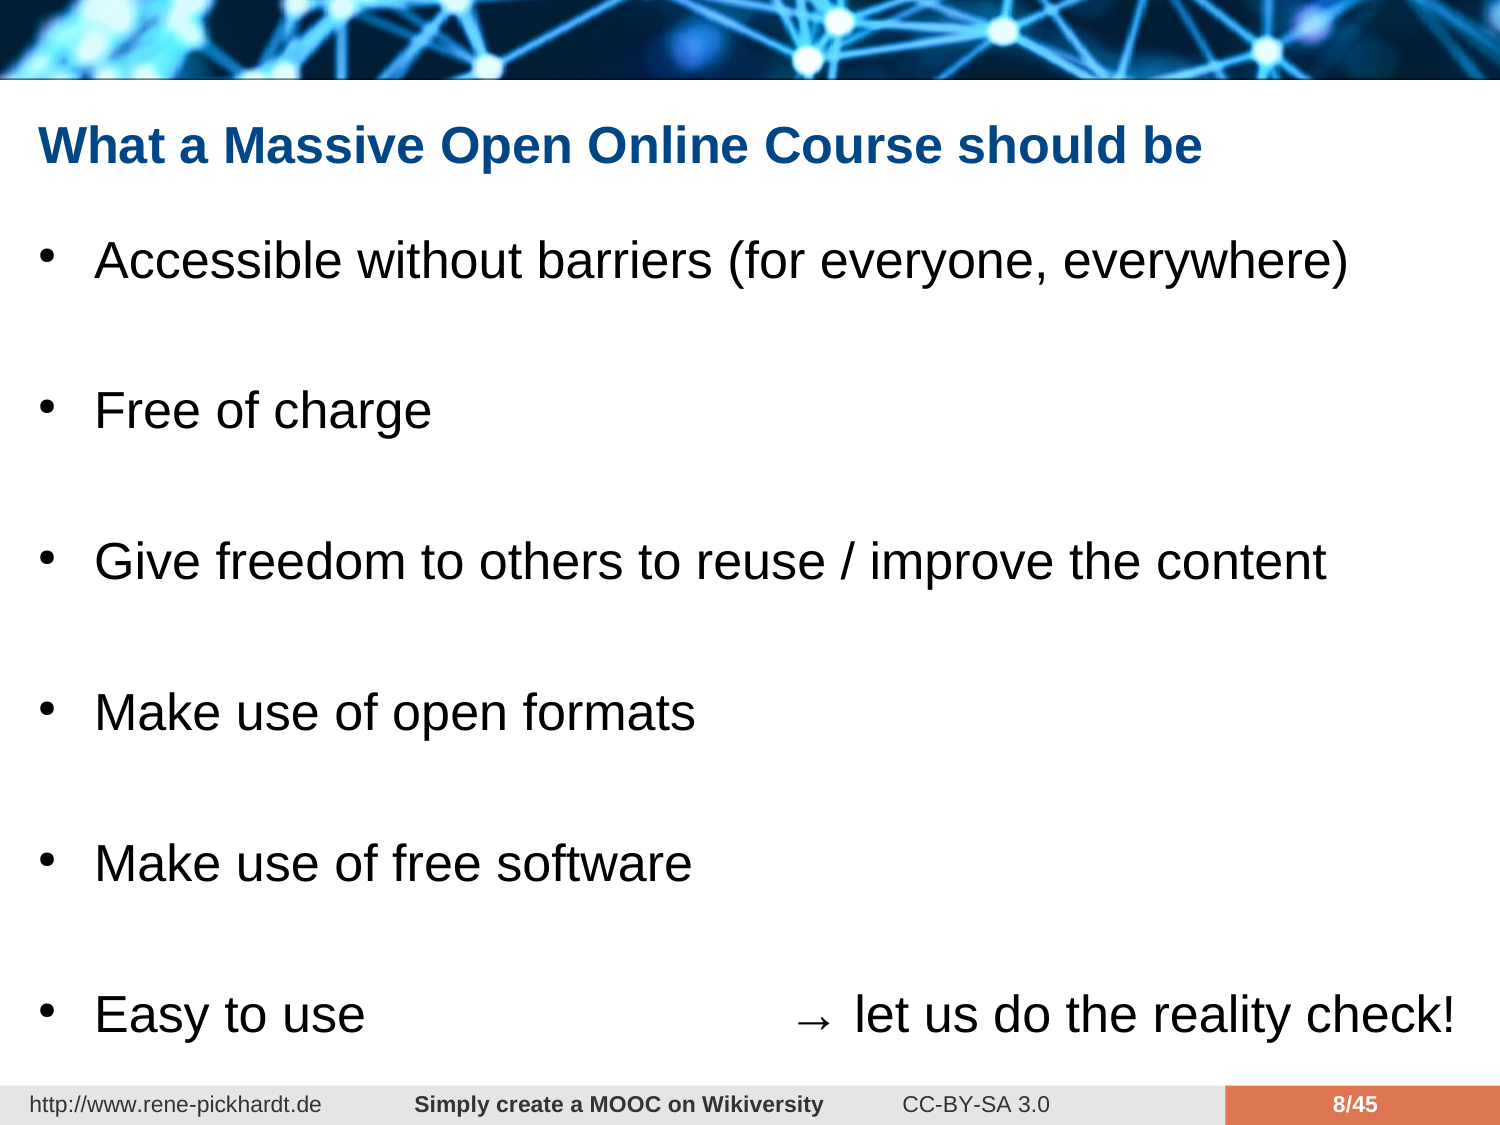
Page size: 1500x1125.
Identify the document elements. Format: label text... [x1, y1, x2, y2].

picture [0, 0, 1500, 80]
title What a Massive Open Online Course should be [23, 112, 1500, 187]
list Accessible without barriers (for everyone, everywhere) Free of charge Give freedom to others to reuse / improve the content Make use of open formats Make use of free software Easy to use → let us do the reality check! [23, 218, 1483, 1055]
